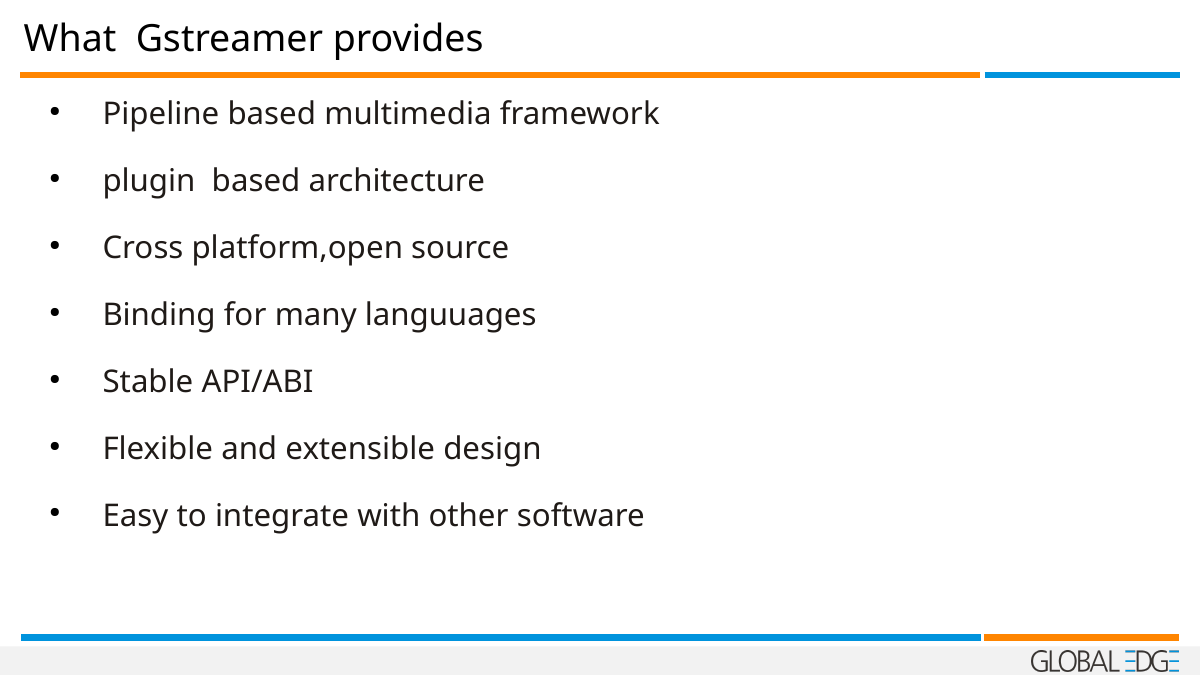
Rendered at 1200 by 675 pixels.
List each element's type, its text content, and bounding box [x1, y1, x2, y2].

picture [1031, 650, 1179, 672]
title What Gstreamer provides [12, 9, 1088, 63]
list Pipeline based multimedia framework plugin based architecture Cross platform,open source Binding for many languuages Stable API/ABI Flexible and extensible design Easy to integrate with other software [20, 87, 1179, 628]
